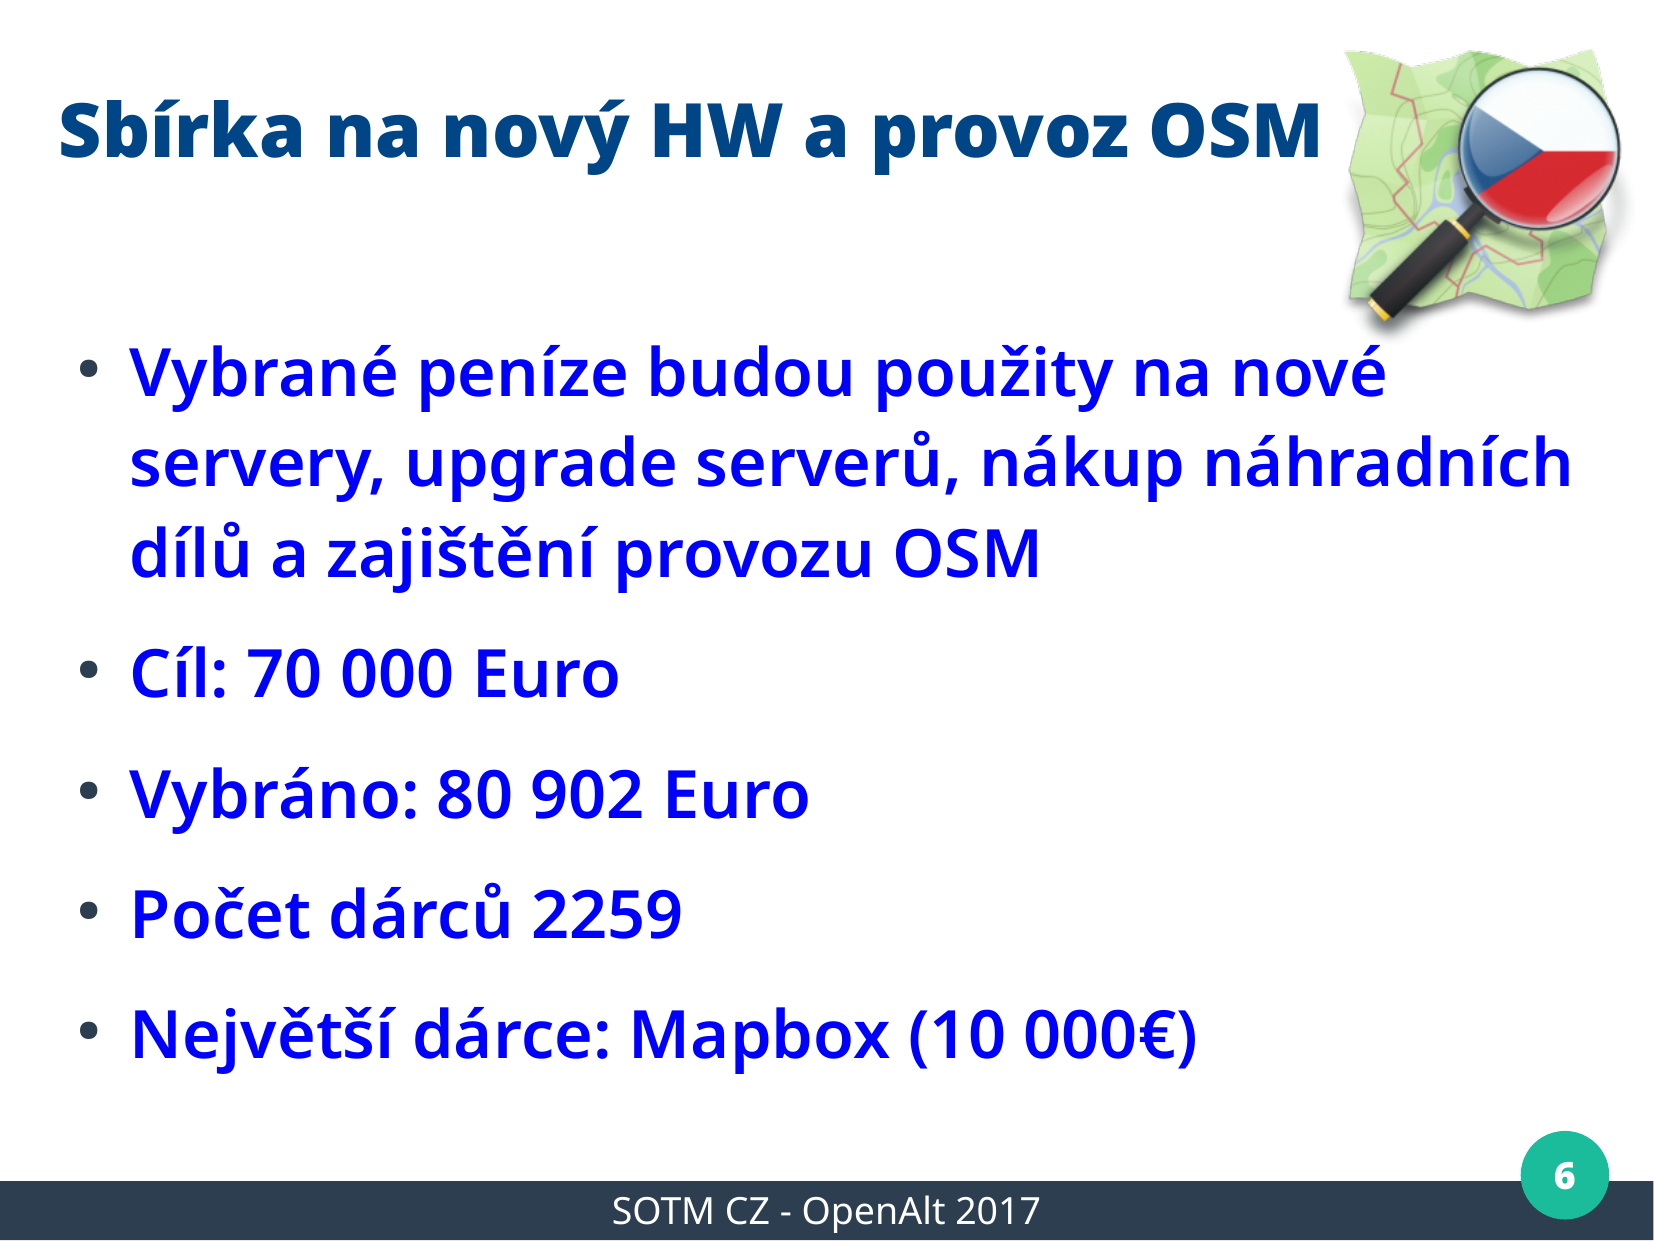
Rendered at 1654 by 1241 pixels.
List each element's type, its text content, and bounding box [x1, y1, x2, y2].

picture [1334, 49, 1635, 350]
title Sbírka na nový HW a provoz OSM [59, 49, 1347, 207]
list Vybrané peníze budou použity na nové servery, upgrade serverů, nákup náhradních dílů a zajištění provozu OSM Cíl: 70 000 Euro Vybráno: 80 902 Euro Počet dárců 2259 Největší dárce: Mapbox (10 000€) [59, 324, 1595, 1152]
